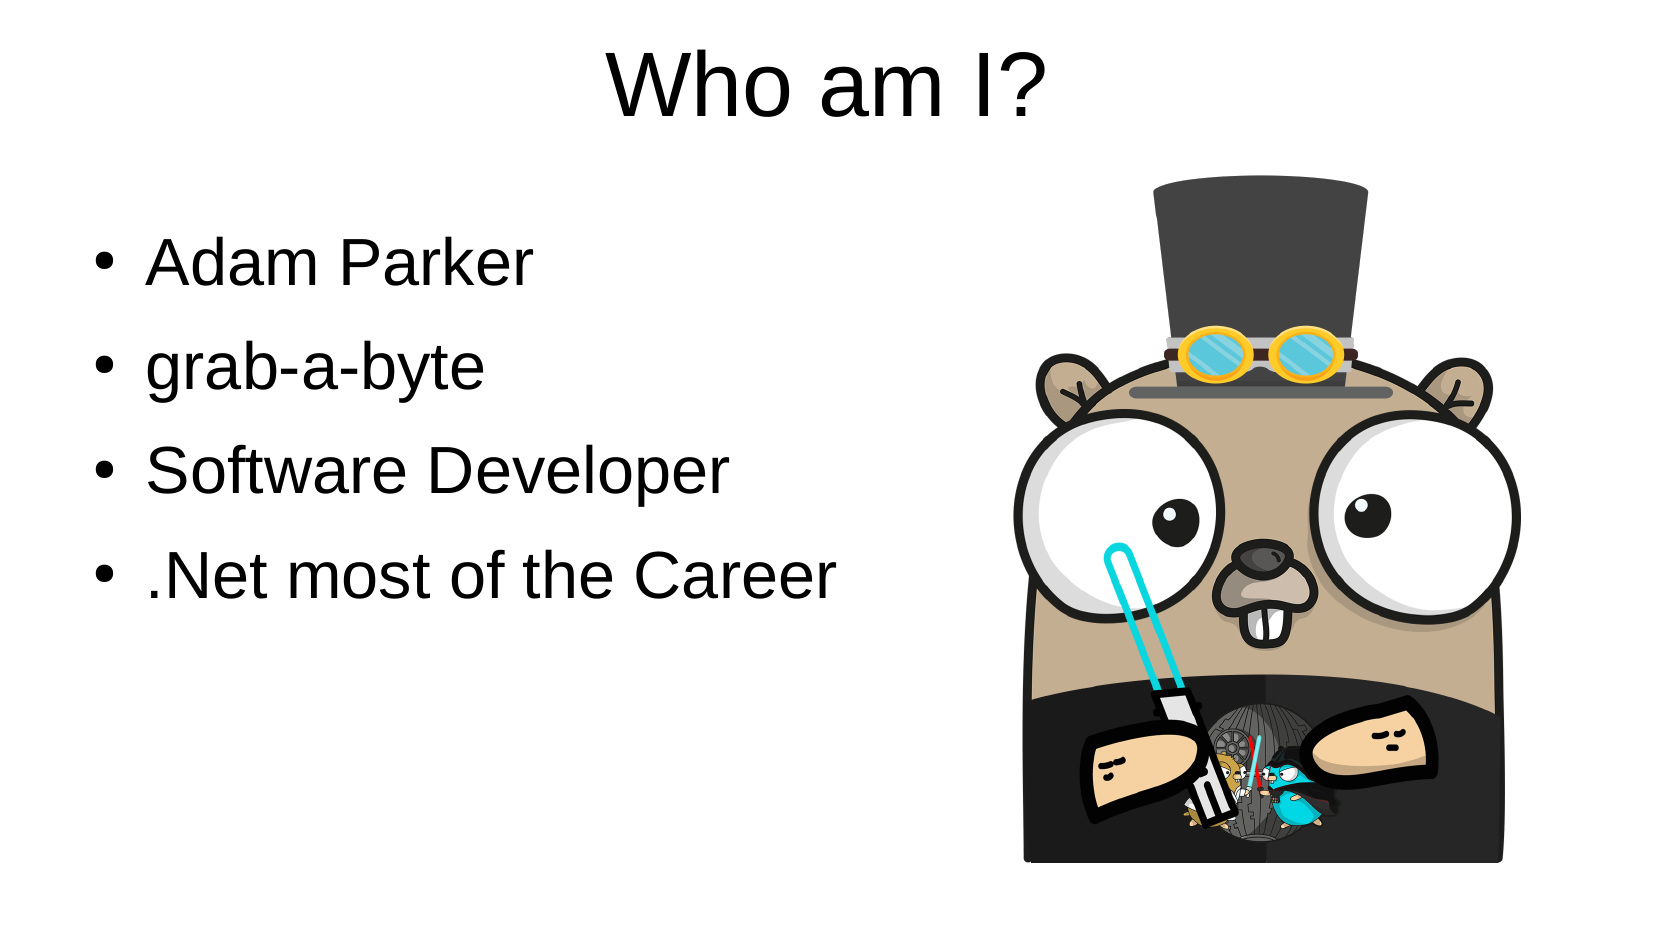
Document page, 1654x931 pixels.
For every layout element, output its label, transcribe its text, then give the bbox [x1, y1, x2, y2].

title Who am I? [82, 6, 1571, 163]
picture [937, 157, 1596, 863]
list Adam Parker grab-a-byte Software Developer .Net most of the Career [75, 225, 934, 638]
